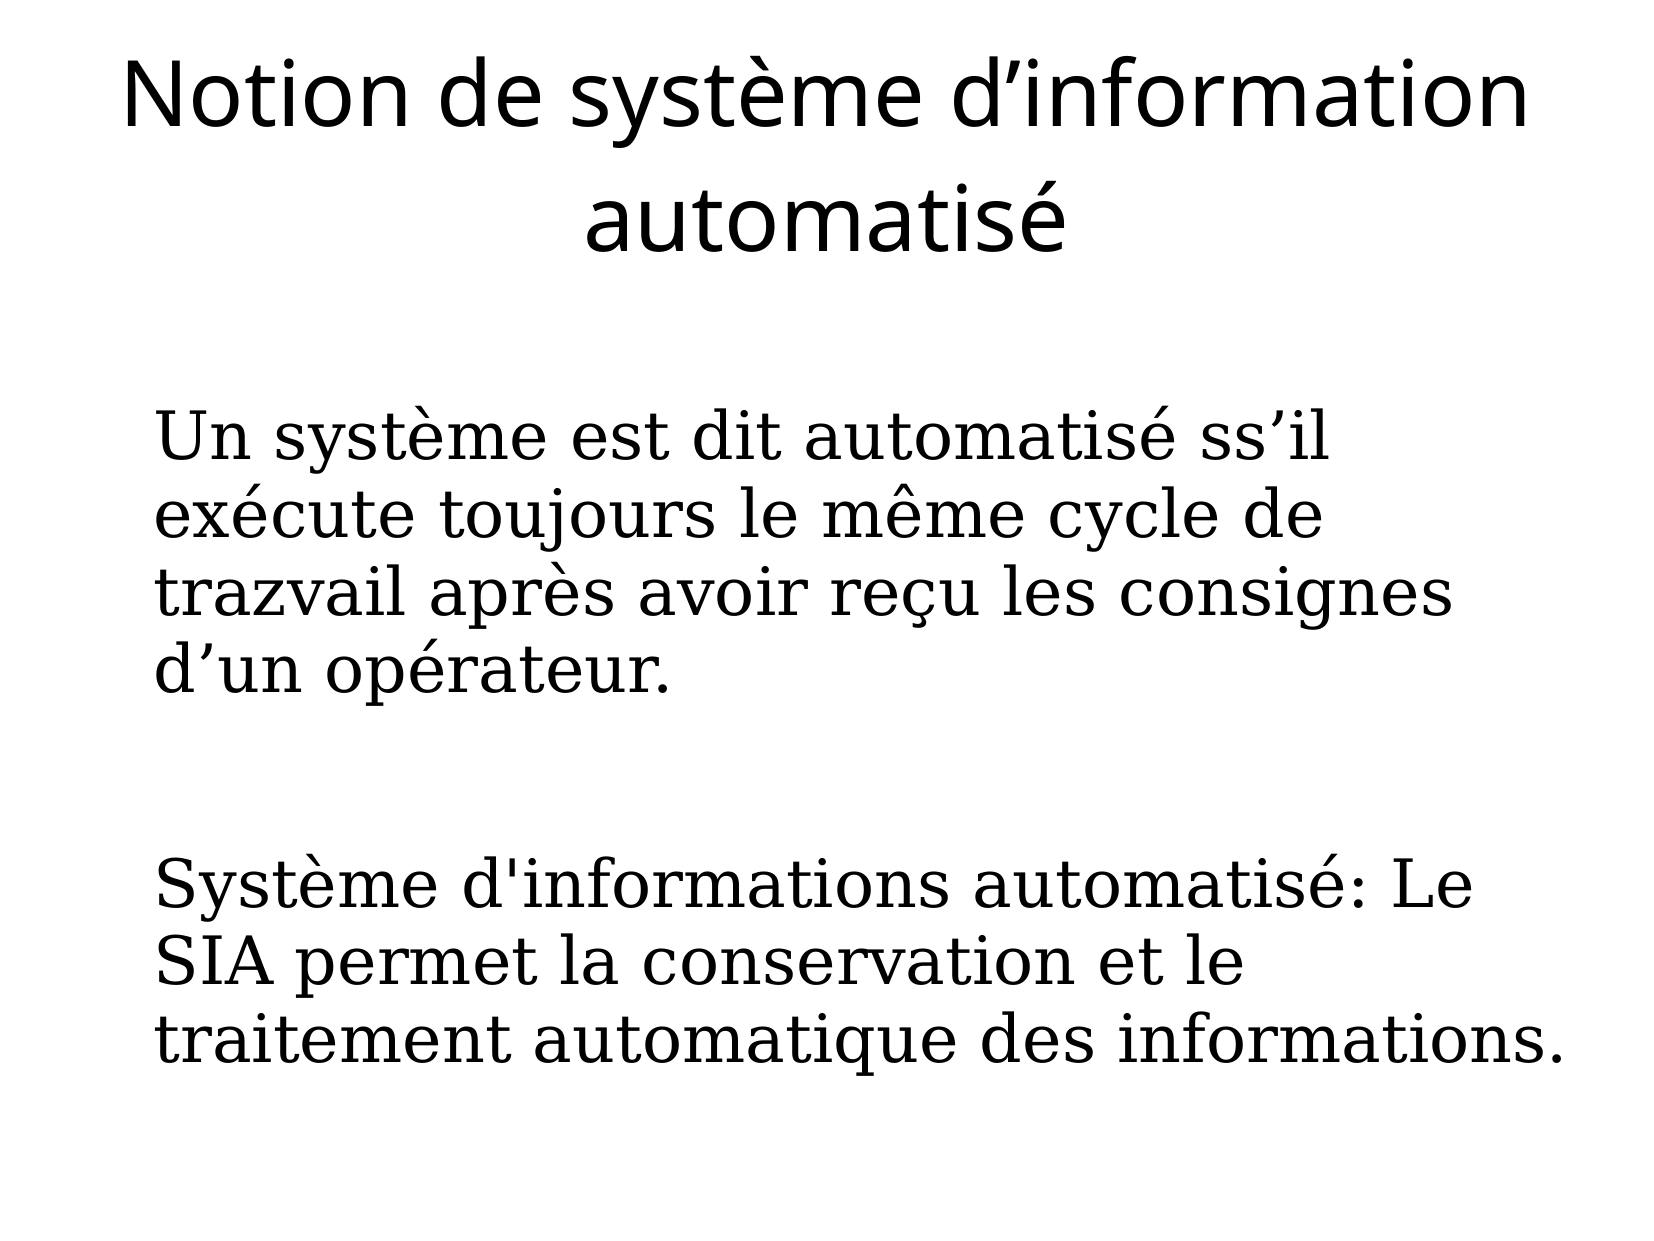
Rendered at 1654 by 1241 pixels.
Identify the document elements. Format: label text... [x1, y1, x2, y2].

list Un système est dit automatisé ss’il exécute toujours le même cycle de trazvail après avoir reçu les consignes d’un opérateur. Système d'informations automatisé: Le SIA permet la conservation et le traitement automatique des informations. [82, 290, 1571, 1079]
title Notion de système d’information automatisé [82, 45, 1571, 261]
